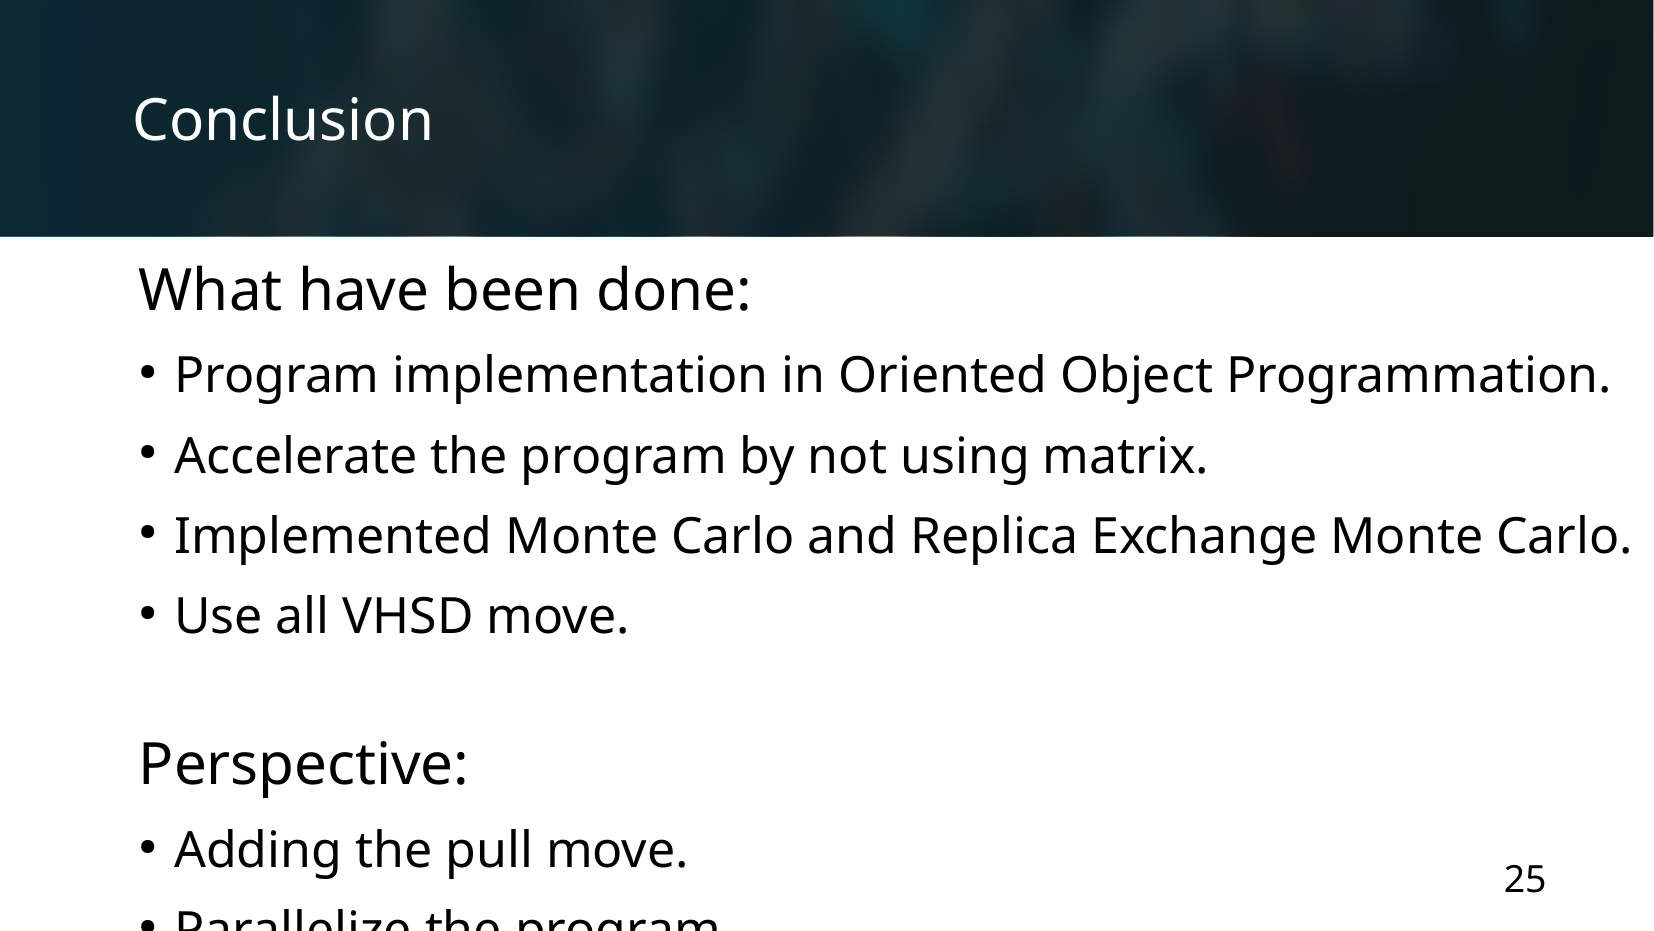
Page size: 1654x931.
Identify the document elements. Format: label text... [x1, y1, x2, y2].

text_box Conclusion [118, 35, 886, 201]
text_box <numéro> [1493, 826, 1654, 931]
text_box [0, 0, 1654, 237]
text_box What have been done: Program implementation in Oriented Object Programmation. Accelerate the program by not using matrix. Implemented Monte Carlo and Replica Exchange Monte Carlo. Use all VHSD move. Perspective: Adding the pull move. Parallelize the program. Upgrade OOP implementation. Use C++/C. [124, 241, 1530, 929]
